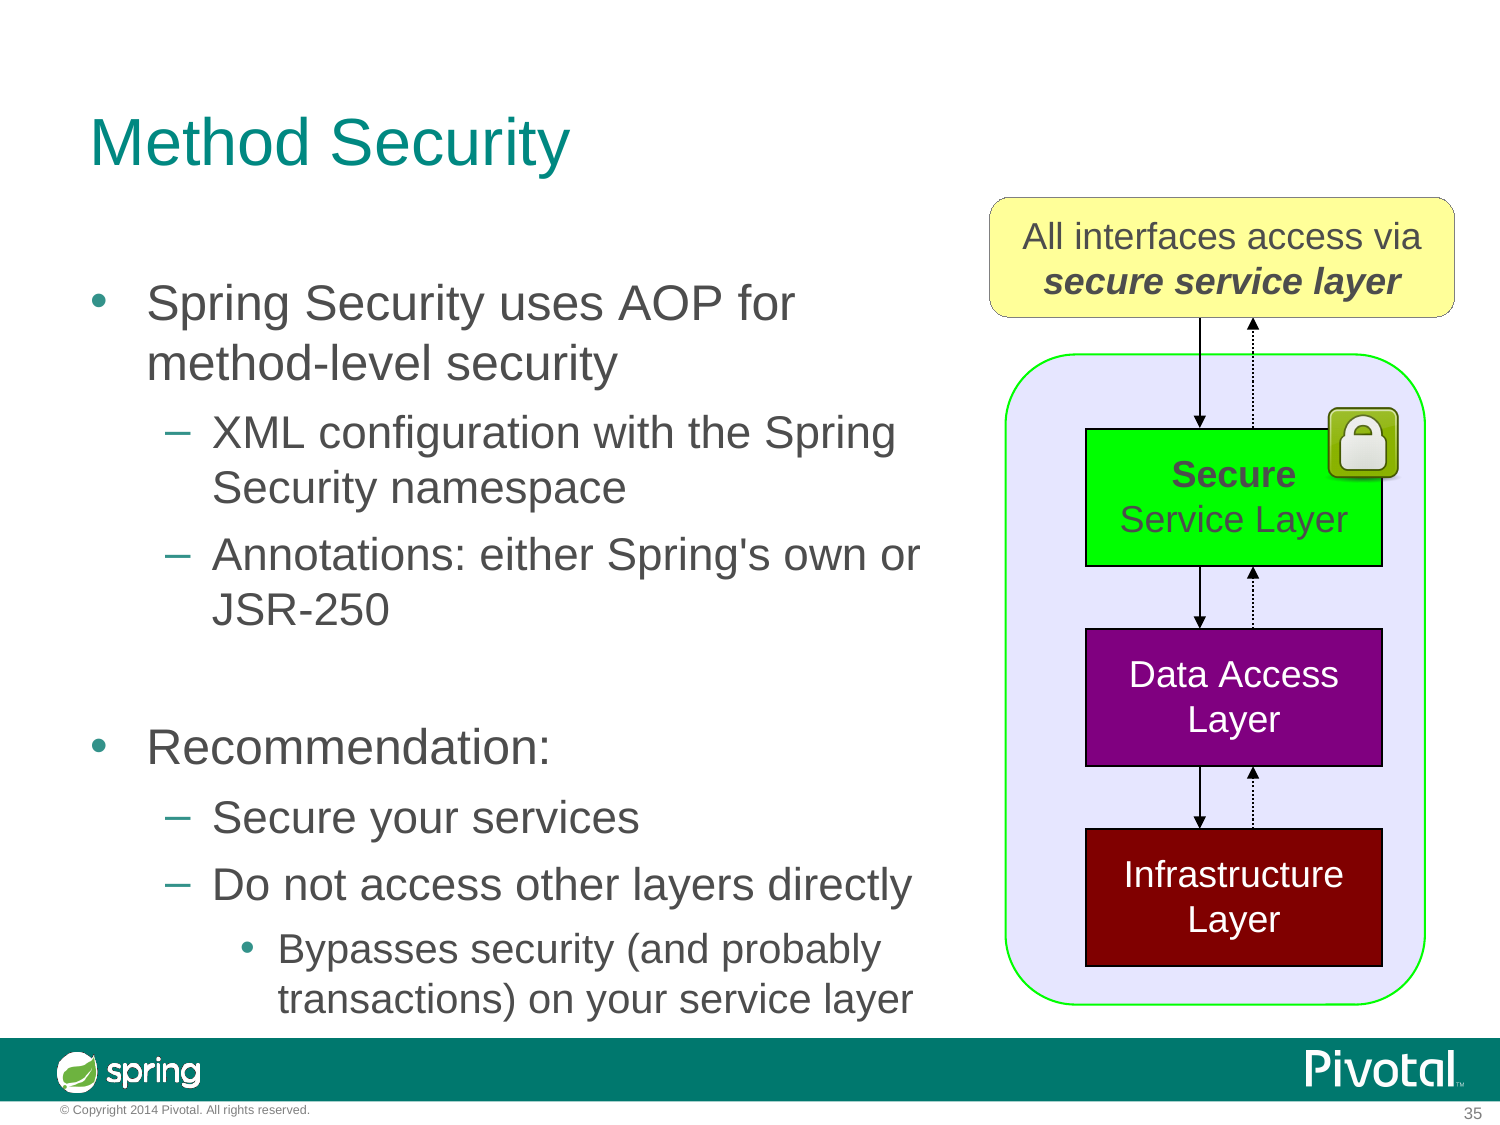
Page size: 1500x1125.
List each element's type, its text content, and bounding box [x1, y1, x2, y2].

title Method Security [75, 45, 1426, 233]
list Spring Security uses AOP for method-level security XML configuration with the Spring Security namespace Annotations: either Spring's own or JSR-250 Recommendation: Secure your services Do not access other layers directly Bypasses security (and probably transactions) on your service layer [75, 262, 991, 1036]
text_box [1005, 354, 1425, 1005]
picture [1324, 407, 1402, 483]
text_box Secure Service Layer [1085, 442, 1383, 549]
text_box Infrastructure Layer [1085, 842, 1383, 949]
text_box All interfaces access via secure service layer [989, 197, 1455, 318]
picture [32, 1041, 210, 1103]
picture [1306, 1050, 1464, 1087]
text_box Data Access Layer [1085, 642, 1383, 748]
